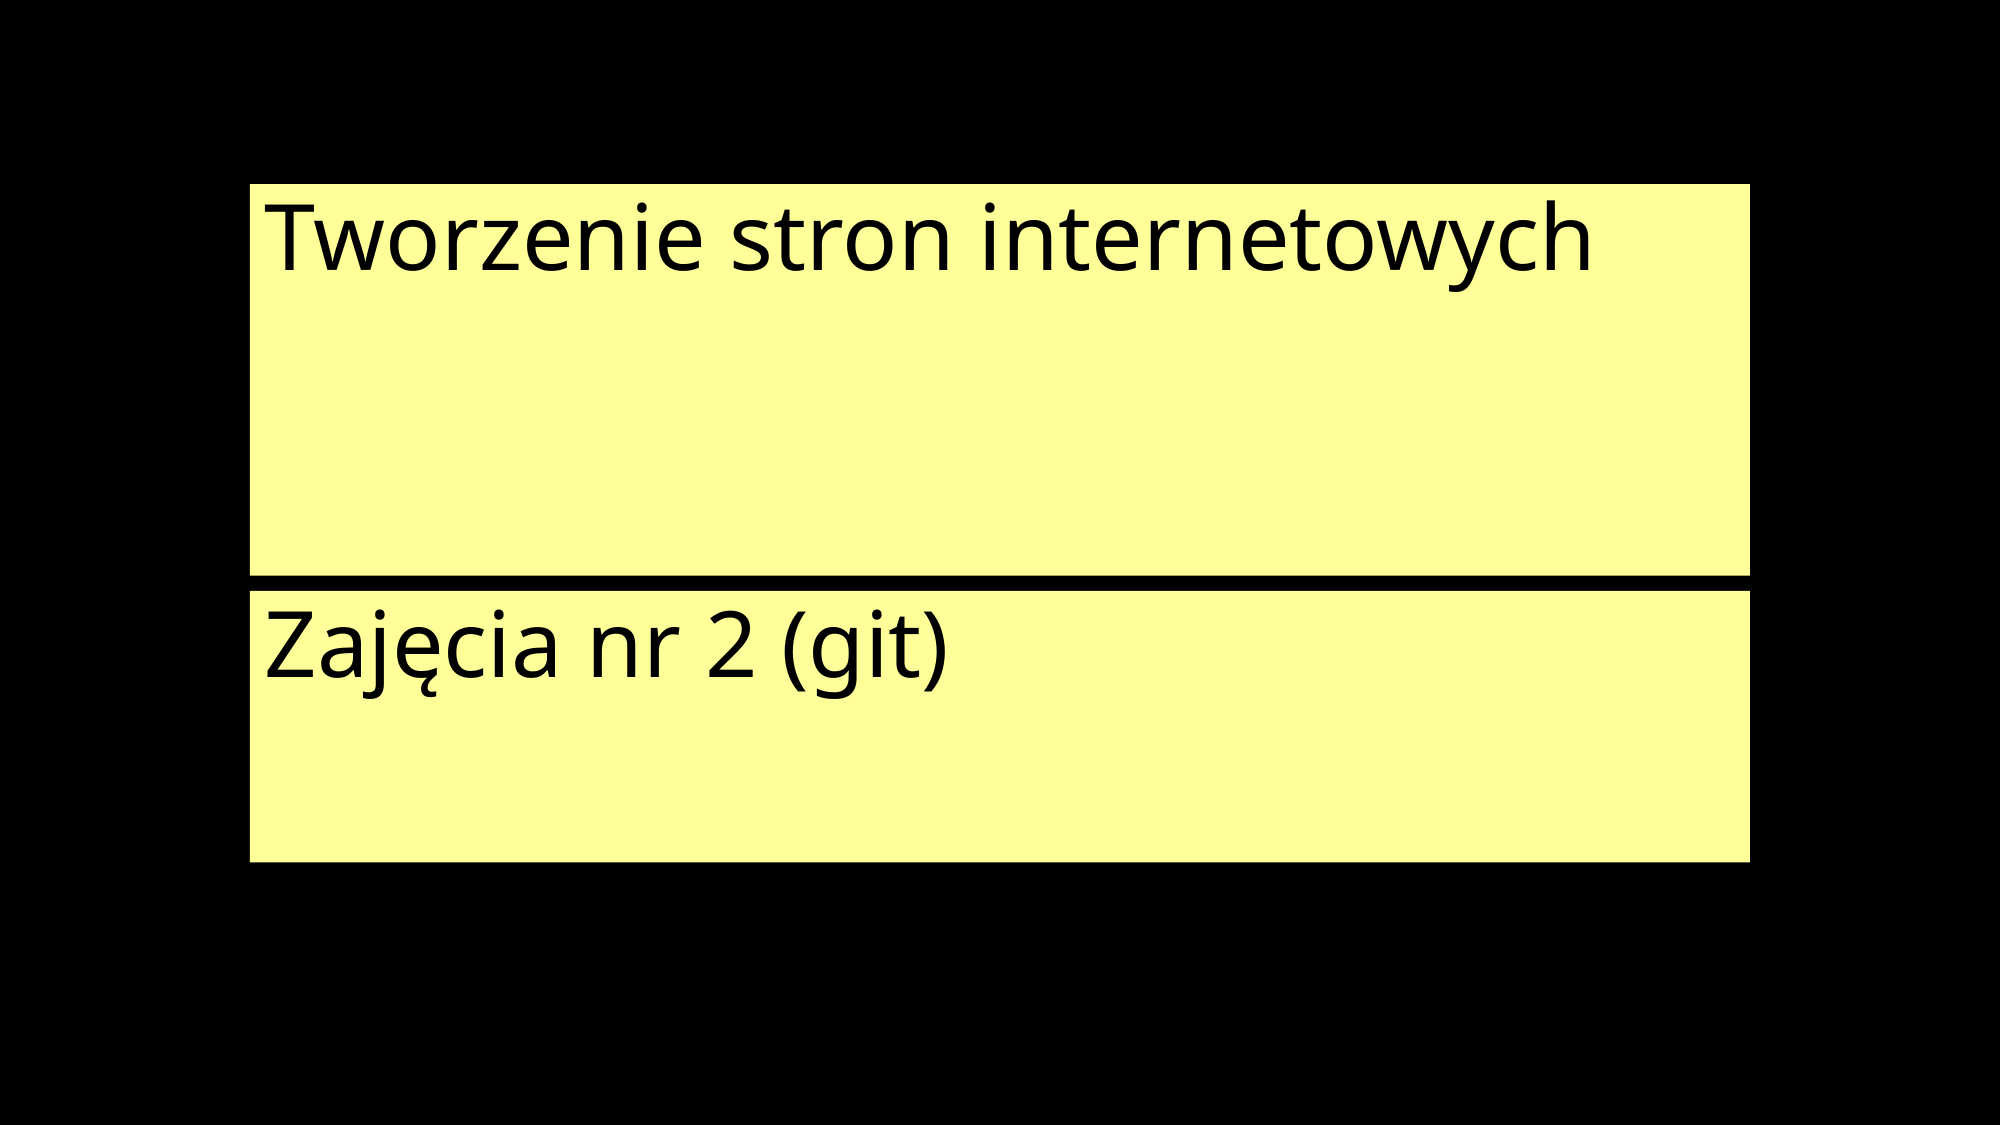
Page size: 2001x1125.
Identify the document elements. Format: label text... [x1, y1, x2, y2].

subtitle Zajęcia nr 2 (git) [249, 590, 1750, 863]
title Tworzenie stron internetowych [249, 184, 1750, 576]
